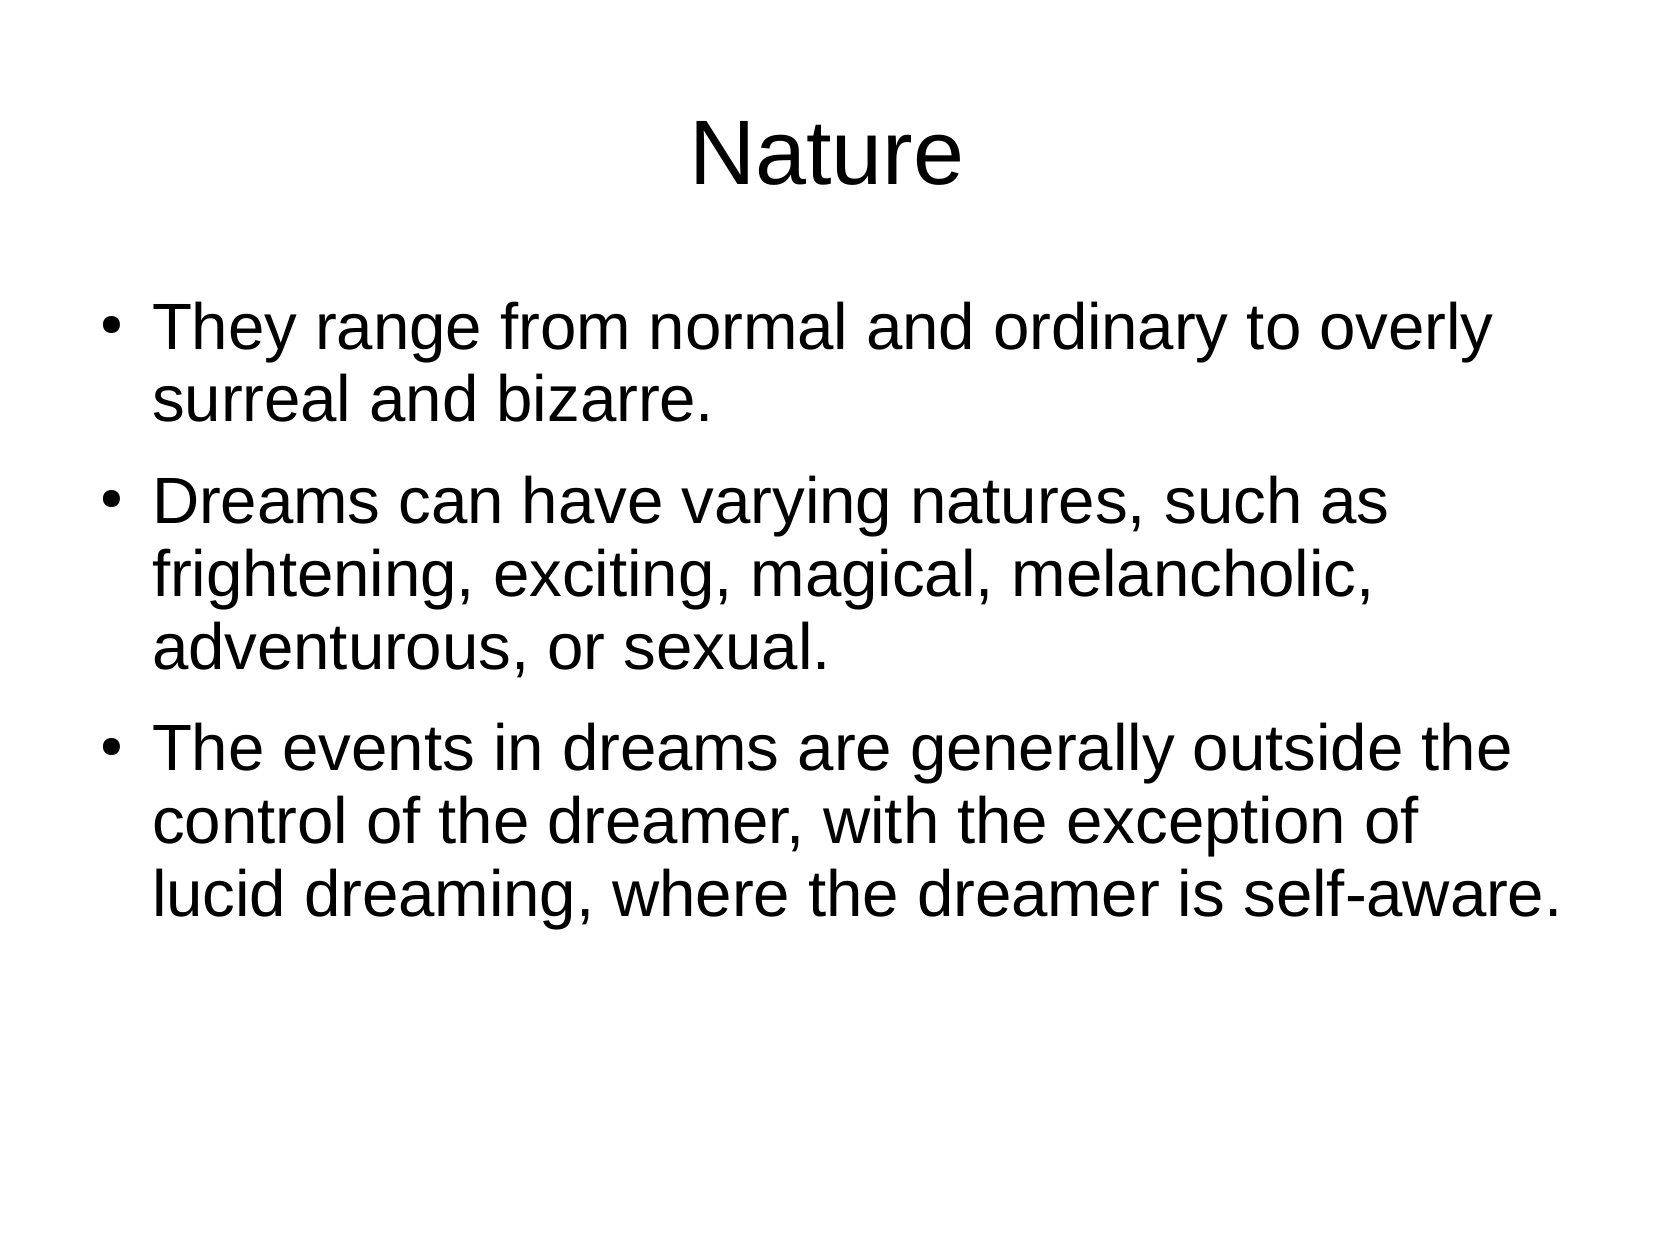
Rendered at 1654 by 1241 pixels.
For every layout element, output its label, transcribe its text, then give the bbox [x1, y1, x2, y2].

list They range from normal and ordinary to overly surreal and bizarre. Dreams can have varying natures, such as frightening, exciting, magical, melancholic, adventurous, or sexual. The events in dreams are generally outside the control of the dreamer, with the exception of lucid dreaming, where the dreamer is self-aware. [82, 290, 1571, 1010]
title Nature [82, 49, 1571, 257]
